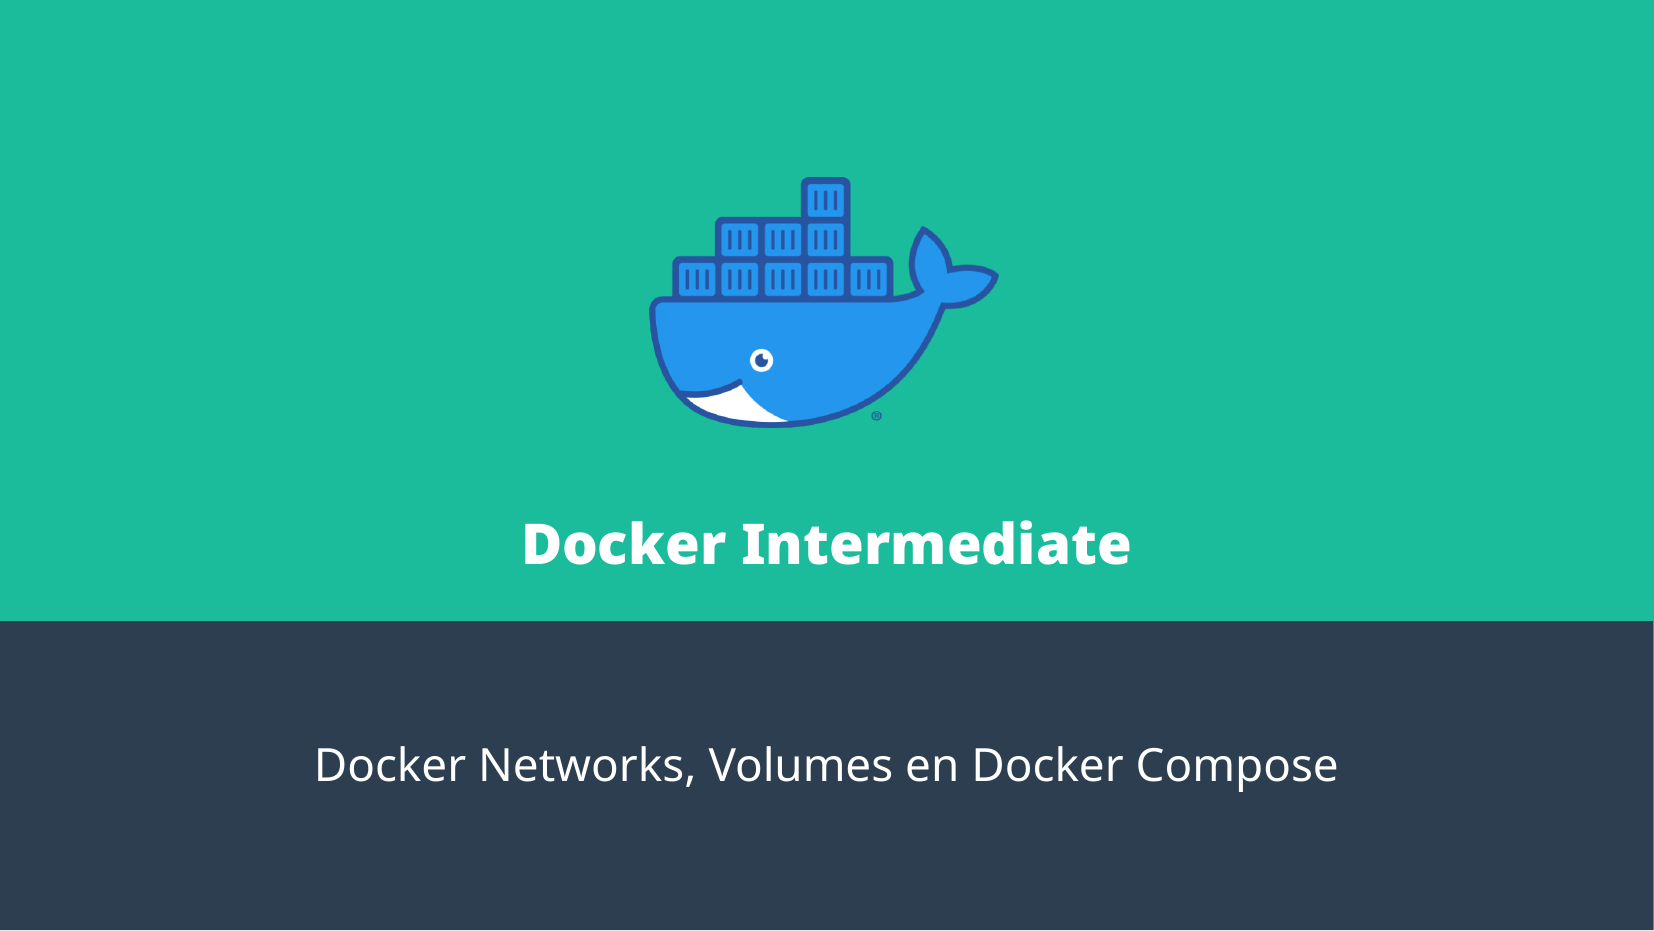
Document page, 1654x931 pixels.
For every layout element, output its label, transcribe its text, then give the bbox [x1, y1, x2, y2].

picture [649, 177, 999, 428]
subtitle Docker Networks, Volumes en Docker Compose [59, 642, 1595, 886]
title Docker Intermediate [59, 465, 1595, 583]
